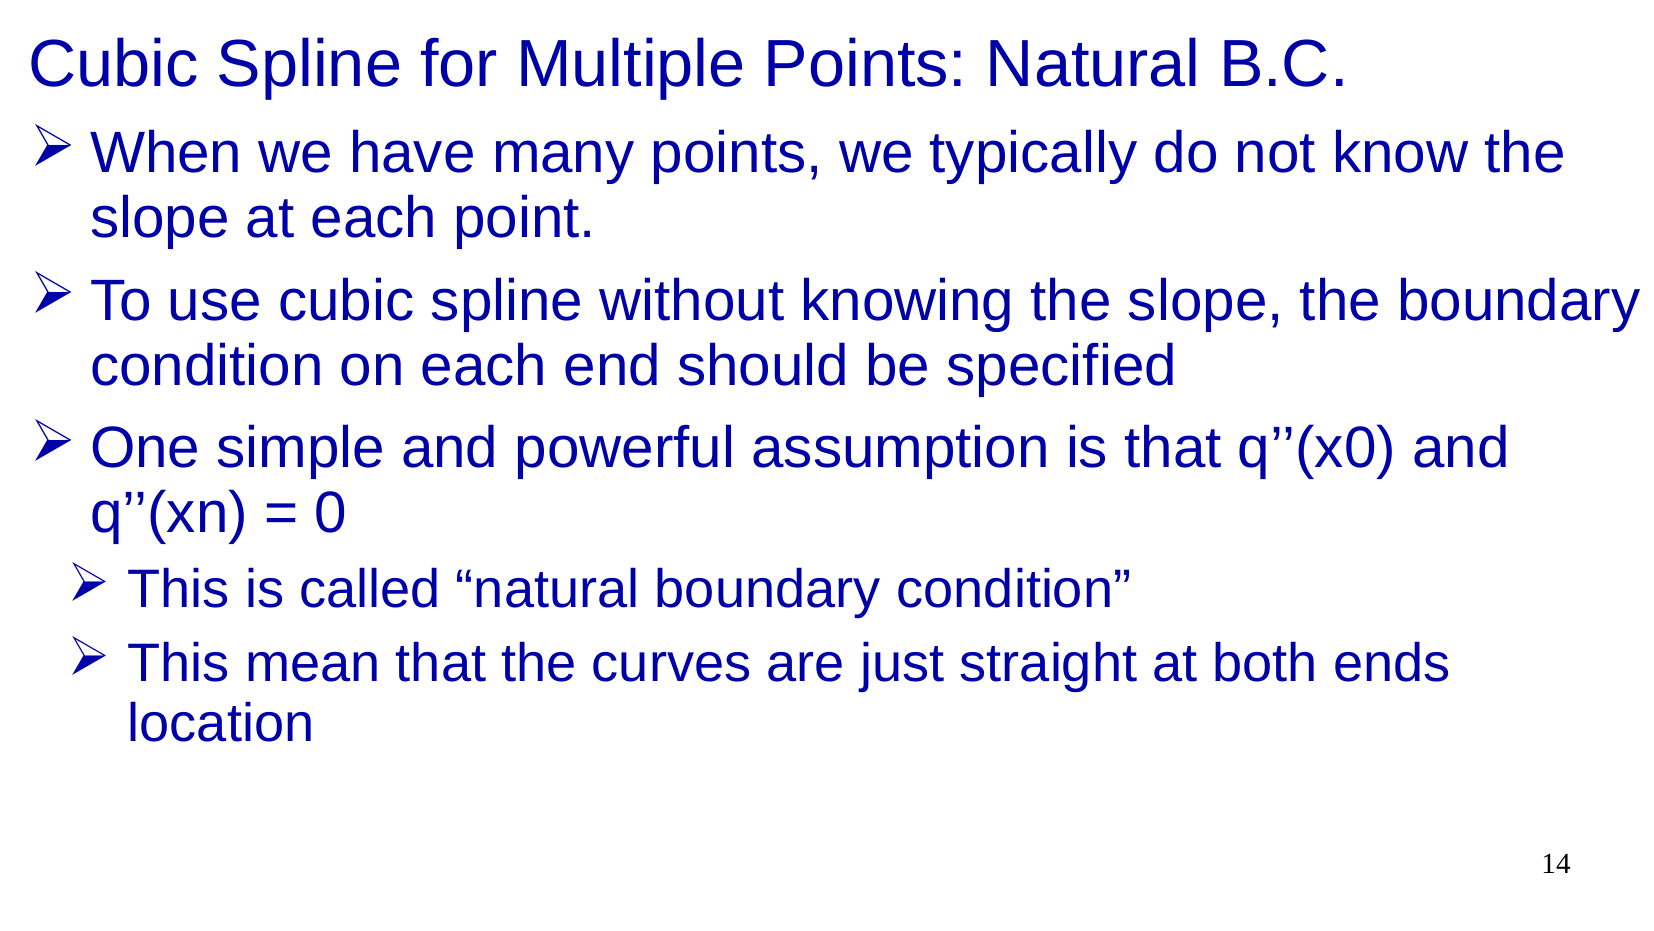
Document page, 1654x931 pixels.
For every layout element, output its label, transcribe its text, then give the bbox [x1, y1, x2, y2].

title Cubic Spline for Multiple Points: Natural B.C. [28, 21, 1626, 106]
list When we have many points, we typically do not know the slope at each point. To use cubic spline without knowing the slope, the boundary condition on each end should be specified One simple and powerful assumption is that q’’(x0) and q’’(xn) = 0 This is called “natural boundary condition” This mean that the curves are just straight at both ends location [30, 120, 1645, 916]
